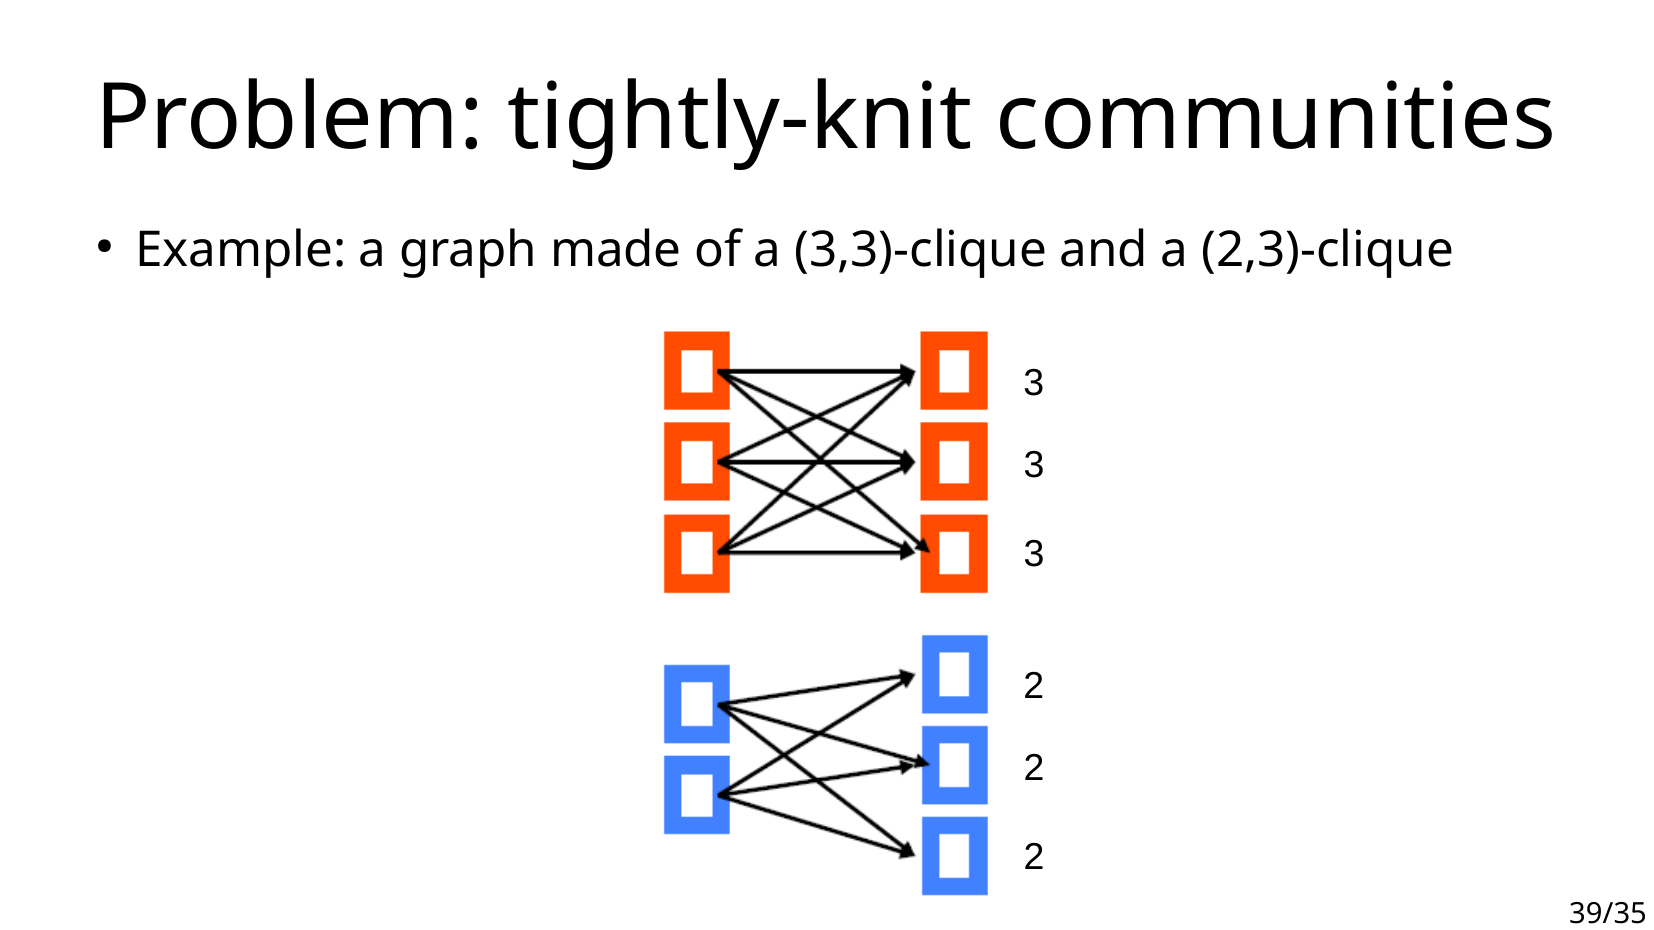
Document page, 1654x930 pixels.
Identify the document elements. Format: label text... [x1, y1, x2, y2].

text_box 3 [1008, 436, 1060, 494]
text_box 2 [1008, 828, 1060, 885]
text_box 3 [1008, 353, 1060, 411]
title Problem: tightly-knit communities [82, 1, 1571, 213]
text_box 3 [1008, 524, 1060, 582]
picture [630, 302, 1006, 922]
text_box 2 [1008, 739, 1060, 797]
text_box 2 [1008, 656, 1060, 714]
list Example: a graph made of a (3,3)-clique and a (2,3)-clique [82, 213, 1571, 314]
